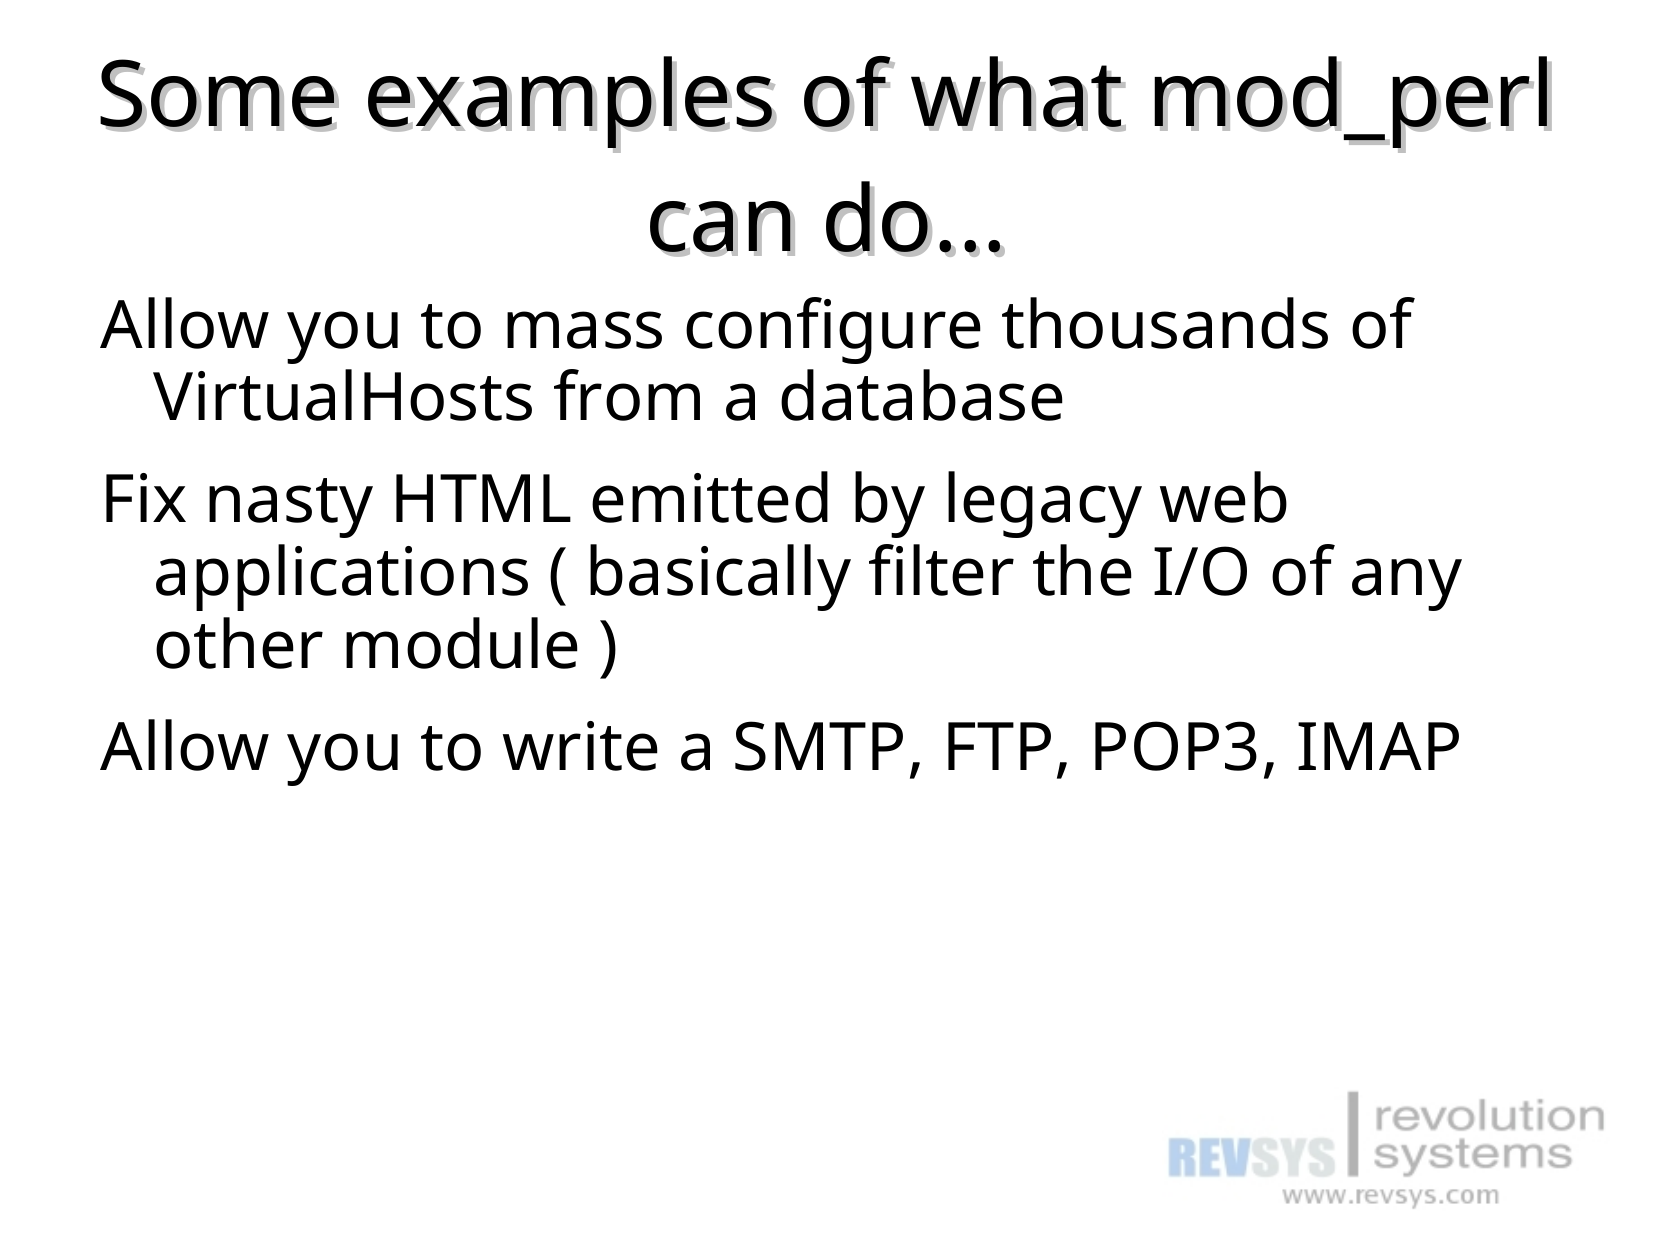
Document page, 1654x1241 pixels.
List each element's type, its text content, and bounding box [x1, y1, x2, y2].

picture [1162, 1087, 1613, 1211]
title Some examples of what mod_perl can do... [82, 42, 1571, 264]
list Allow you to mass configure thousands of VirtualHosts from a database Fix nasty HTML emitted by legacy web applications ( basically filter the I/O of any other module ) Allow you to write a SMTP, FTP, POP3, IMAP [82, 290, 1571, 1109]
